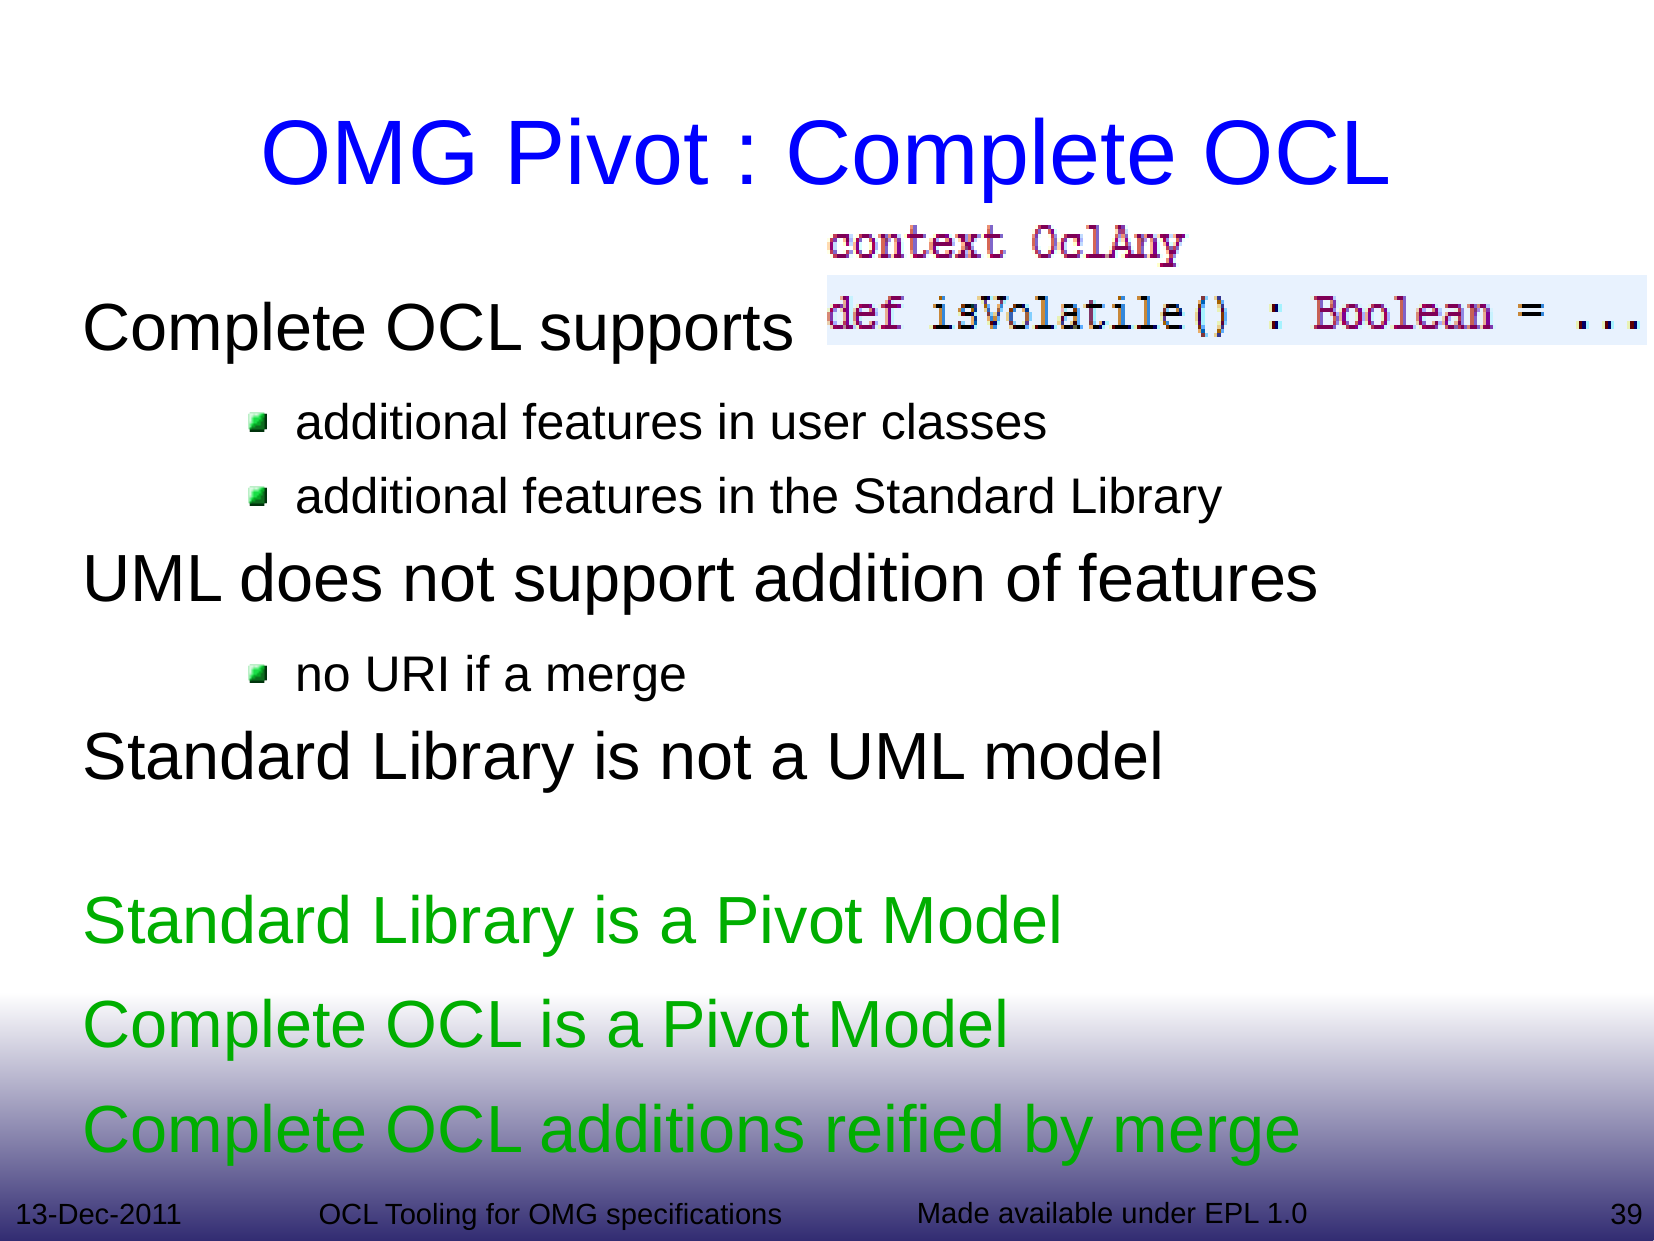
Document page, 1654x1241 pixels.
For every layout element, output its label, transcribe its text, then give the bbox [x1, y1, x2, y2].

picture [821, 205, 1647, 350]
title OMG Pivot : Complete OCL [82, 49, 1571, 257]
list Complete OCL supports additional features in user classes additional features in the Standard Library UML does not support addition of features no URI if a merge Standard Library is not a UML model Standard Library is a Pivot Model Complete OCL is a Pivot Model Complete OCL additions reified by merge [82, 290, 1571, 1167]
